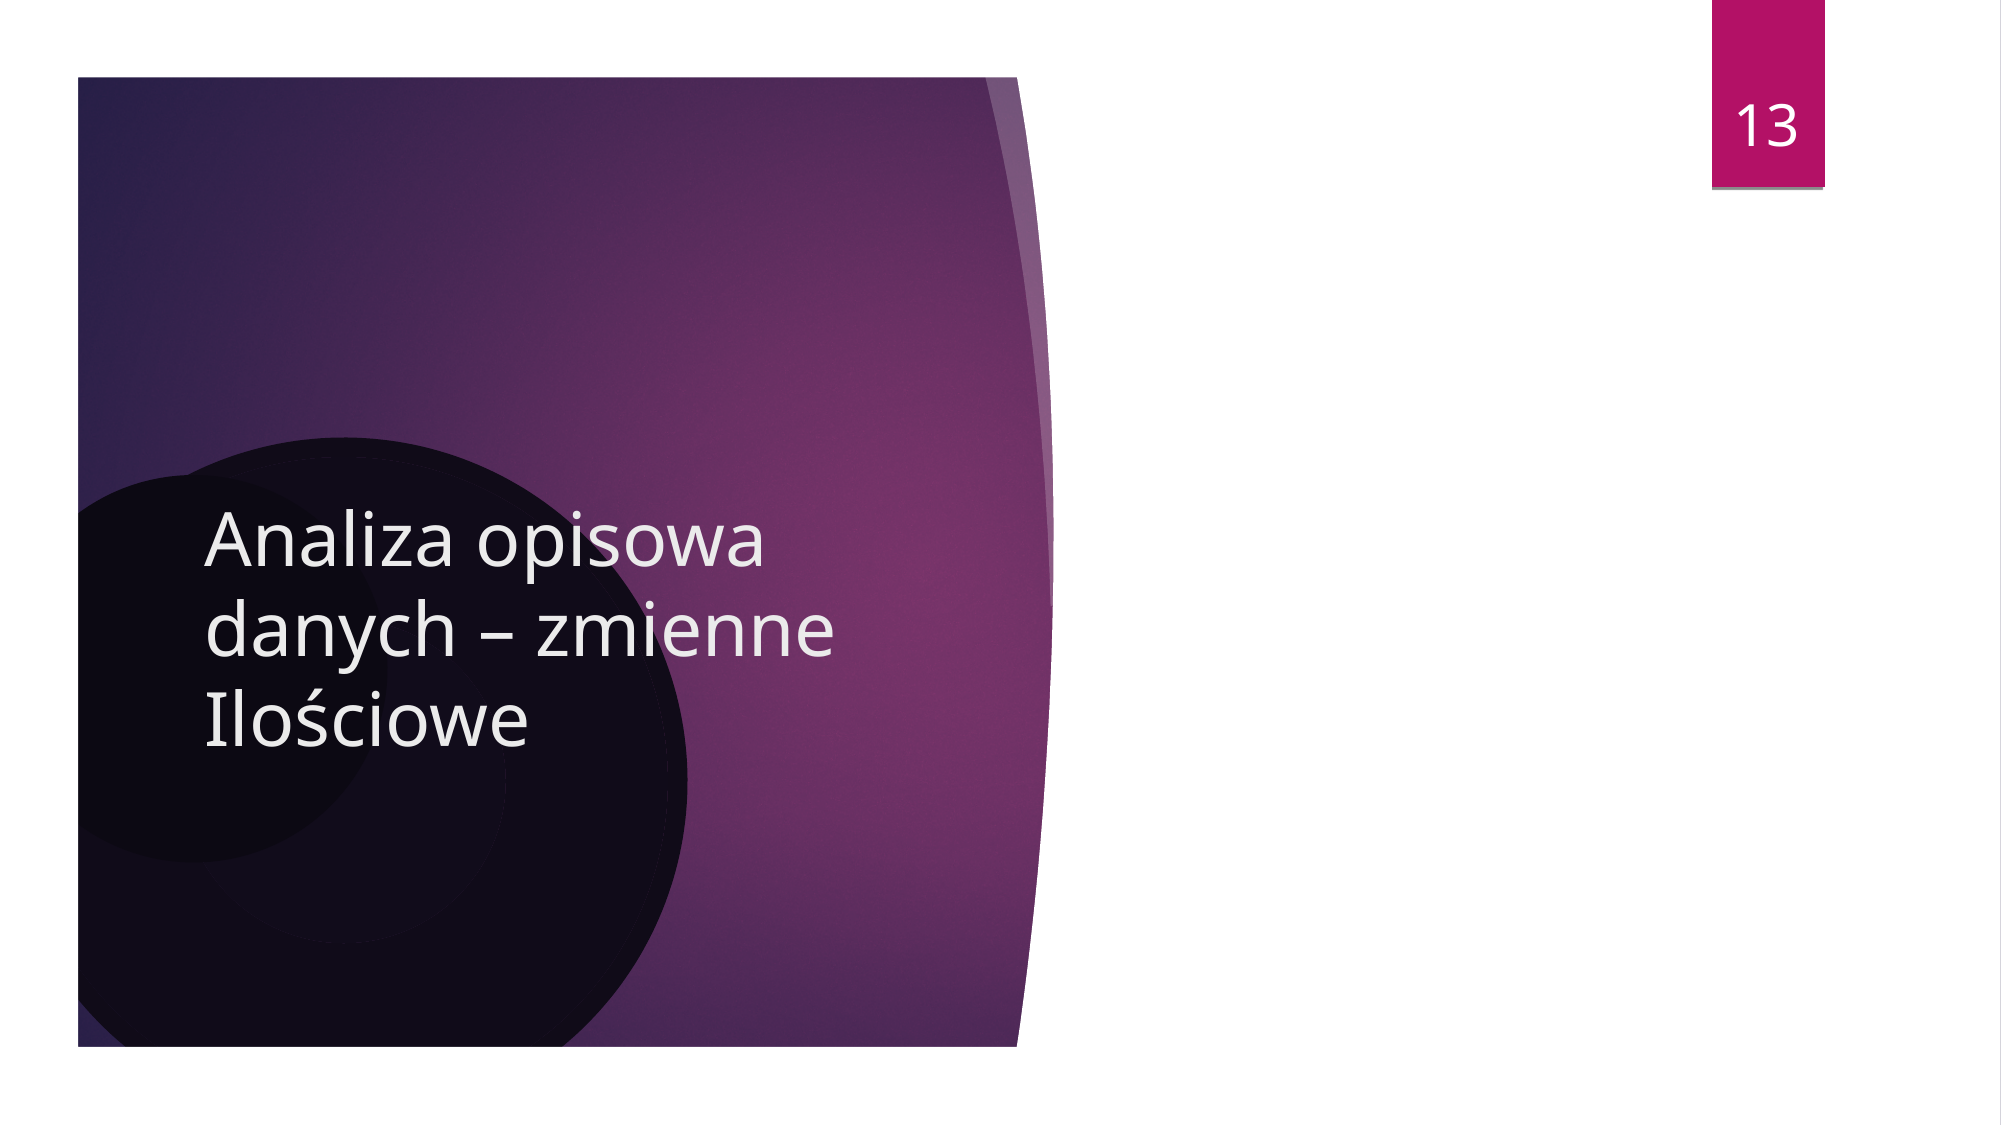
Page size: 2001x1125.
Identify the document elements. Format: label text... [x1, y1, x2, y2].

title Analiza opisowa danych – zmienne Ilościowe [276, 355, 934, 770]
text_box [1698, 48, 1836, 175]
